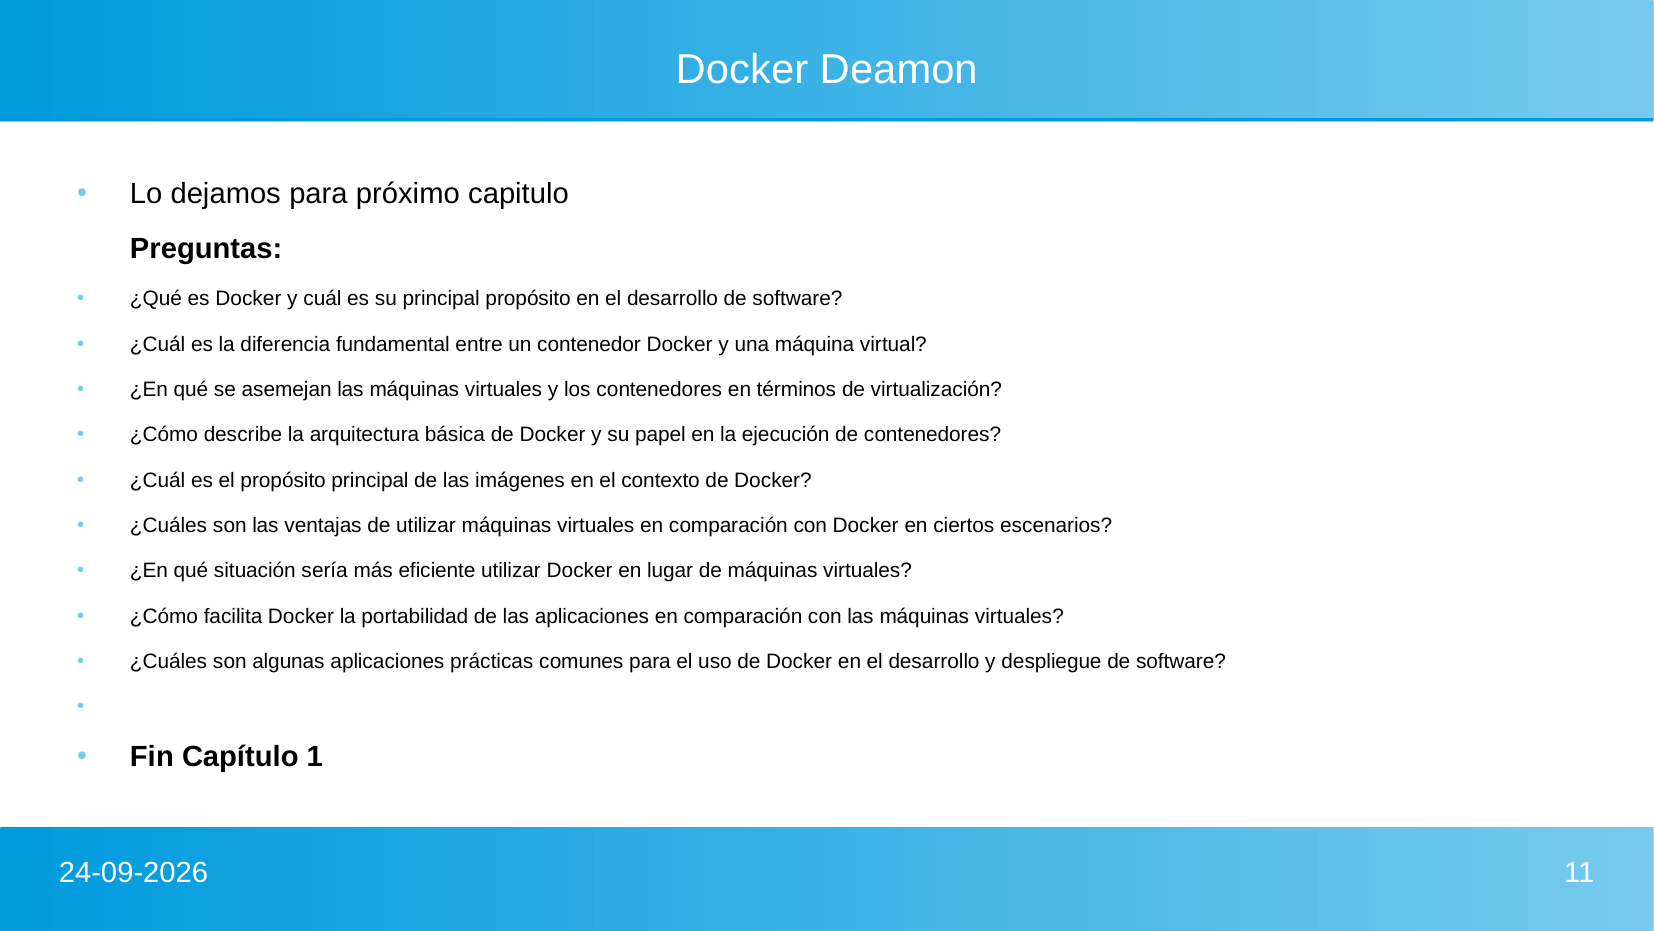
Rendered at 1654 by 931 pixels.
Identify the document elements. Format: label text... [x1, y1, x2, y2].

list Lo dejamos para próximo capitulo Preguntas: ¿Qué es Docker y cuál es su principal propósito en el desarrollo de software? ¿Cuál es la diferencia fundamental entre un contenedor Docker y una máquina virtual? ¿En qué se asemejan las máquinas virtuales y los contenedores en términos de virtualización? ¿Cómo describe la arquitectura básica de Docker y su papel en la ejecución de contenedores? ¿Cuál es el propósito principal de las imágenes en el contexto de Docker? ¿Cuáles son las ventajas de utilizar máquinas virtuales en comparación con Docker en ciertos escenarios? ¿En qué situación sería más eficiente utilizar Docker en lugar de máquinas virtuales? ¿Cómo facilita Docker la portabilidad de las aplicaciones en comparación con las máquinas virtuales? ¿Cuáles son algunas aplicaciones prácticas comunes para el uso de Docker en el desarrollo y despliegue de software? Fin Capítulo 1 [59, 177, 1595, 798]
title Docker Deamon [59, 29, 1595, 108]
